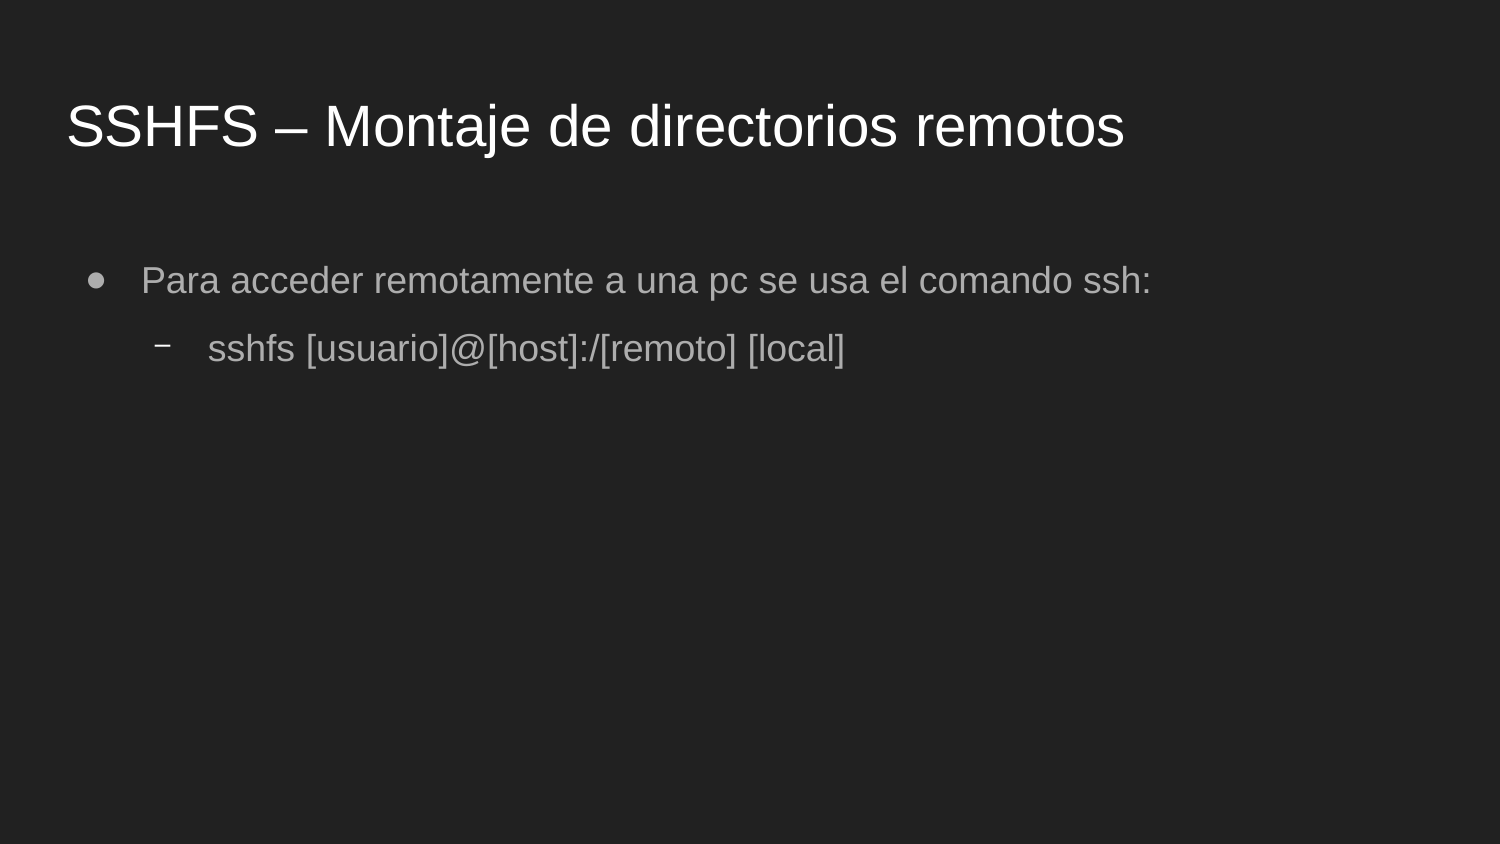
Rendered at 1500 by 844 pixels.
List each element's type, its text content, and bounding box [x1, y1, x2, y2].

list Para acceder remotamente a una pc se usa el comando ssh: sshfs [usuario]@[host]:/[remoto] [local] [51, 189, 1261, 750]
title SSHFS – Montaje de directorios remotos [51, 72, 1449, 167]
